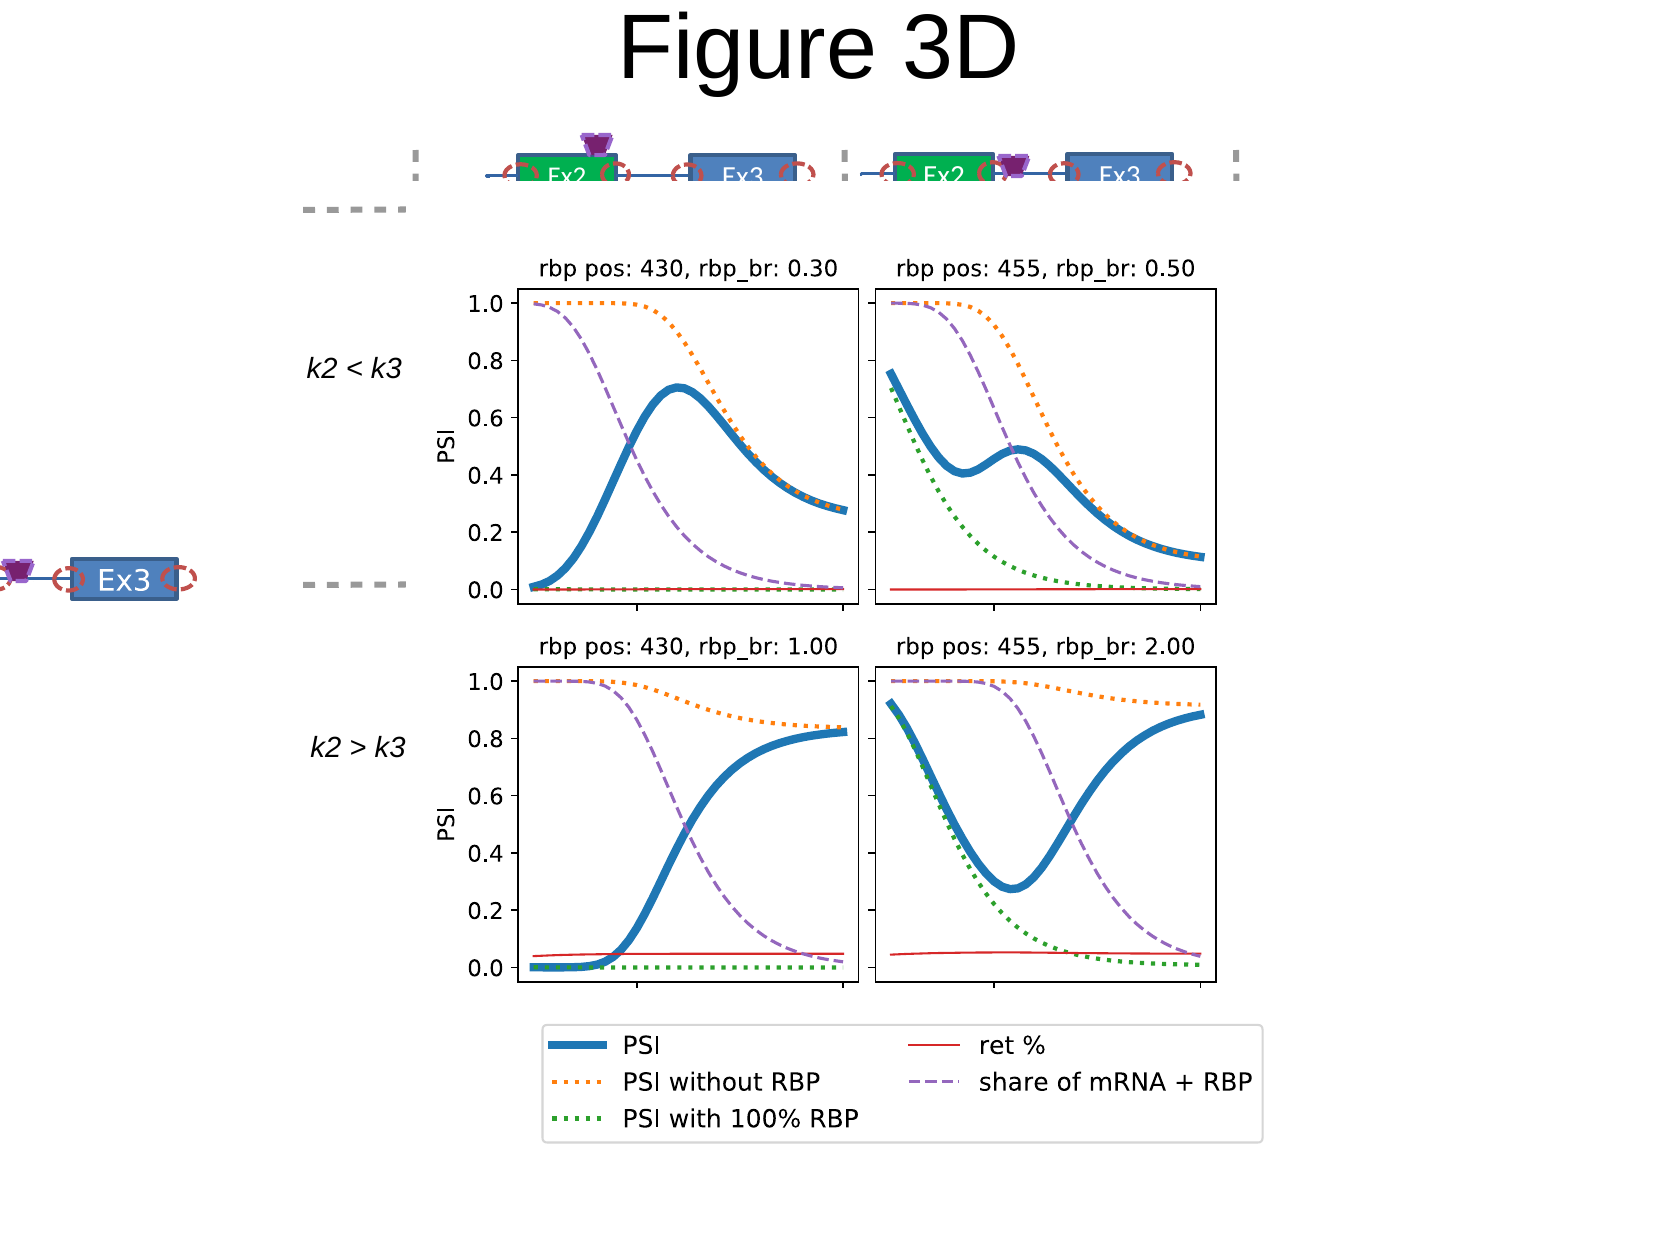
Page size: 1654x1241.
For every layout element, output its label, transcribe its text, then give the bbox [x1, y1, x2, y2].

text_box k2 > k3 [295, 723, 405, 781]
picture [405, 180, 1307, 1186]
title Figure 3D [75, 0, 1564, 151]
text_box Ex3 [690, 155, 796, 180]
text_box [581, 134, 613, 156]
text_box [72, 559, 177, 599]
text_box Ex3 [1067, 153, 1173, 180]
text_box [2, 560, 34, 582]
text_box k2 < k3 [291, 345, 405, 402]
text_box Ex2 [518, 155, 616, 180]
text_box Ex2 [895, 153, 993, 180]
text_box [998, 155, 1030, 177]
